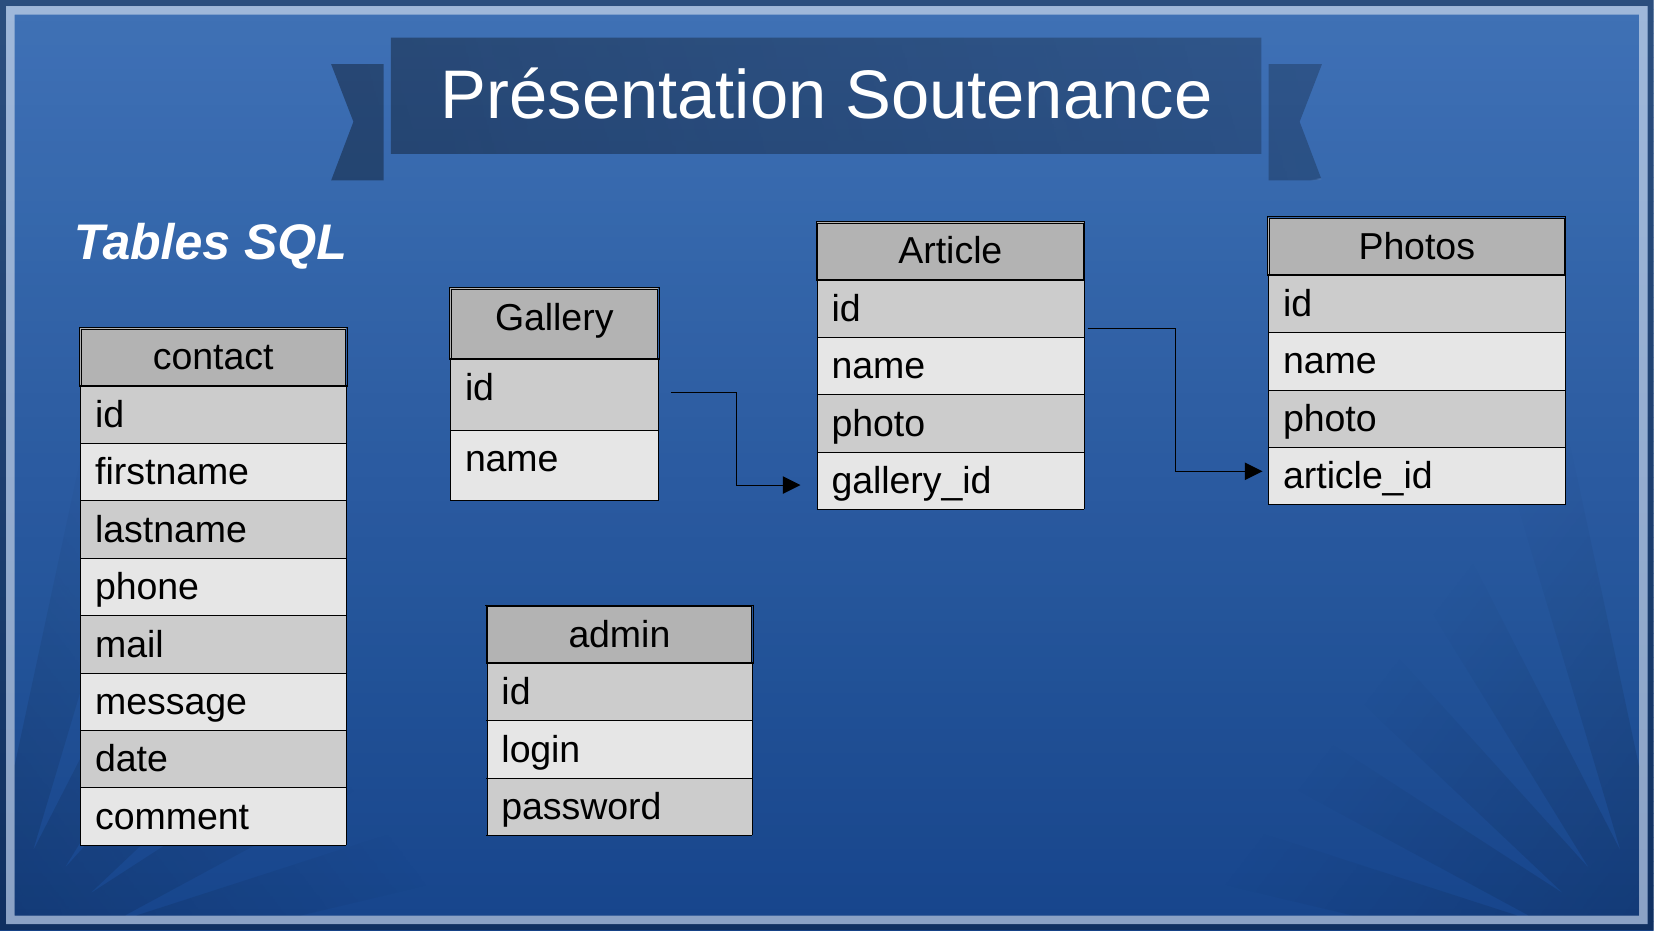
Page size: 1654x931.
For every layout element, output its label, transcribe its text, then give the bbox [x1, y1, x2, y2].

table_cell photo [1269, 391, 1565, 447]
table_cell comment [81, 788, 346, 845]
table_cell name [451, 431, 658, 500]
table_cell name [1269, 333, 1565, 390]
table_header contact [82, 330, 345, 385]
table_header Article [818, 224, 1083, 279]
table_cell id [1269, 276, 1565, 332]
table_cell message [81, 674, 346, 730]
table_cell article_id [1269, 448, 1565, 504]
table_cell lastname [81, 501, 346, 558]
table_cell id [488, 664, 752, 720]
table_header admin [488, 607, 751, 662]
table_cell firstname [81, 444, 346, 500]
table_cell name [818, 338, 1084, 394]
table_cell id [81, 387, 346, 443]
table_cell id [451, 360, 658, 430]
table_cell date [81, 731, 346, 787]
table_cell gallery_id [818, 453, 1084, 509]
table_cell phone [81, 559, 346, 615]
table_cell id [818, 281, 1084, 337]
table_cell password [488, 779, 752, 835]
table_header Photos [1270, 219, 1564, 274]
title Présentation Soutenance [389, 35, 1264, 154]
table_cell mail [81, 616, 346, 673]
table_cell login [488, 721, 752, 778]
text_box Tables SQL [59, 206, 414, 320]
table_cell photo [818, 395, 1084, 452]
table_header Gallery [452, 290, 657, 358]
